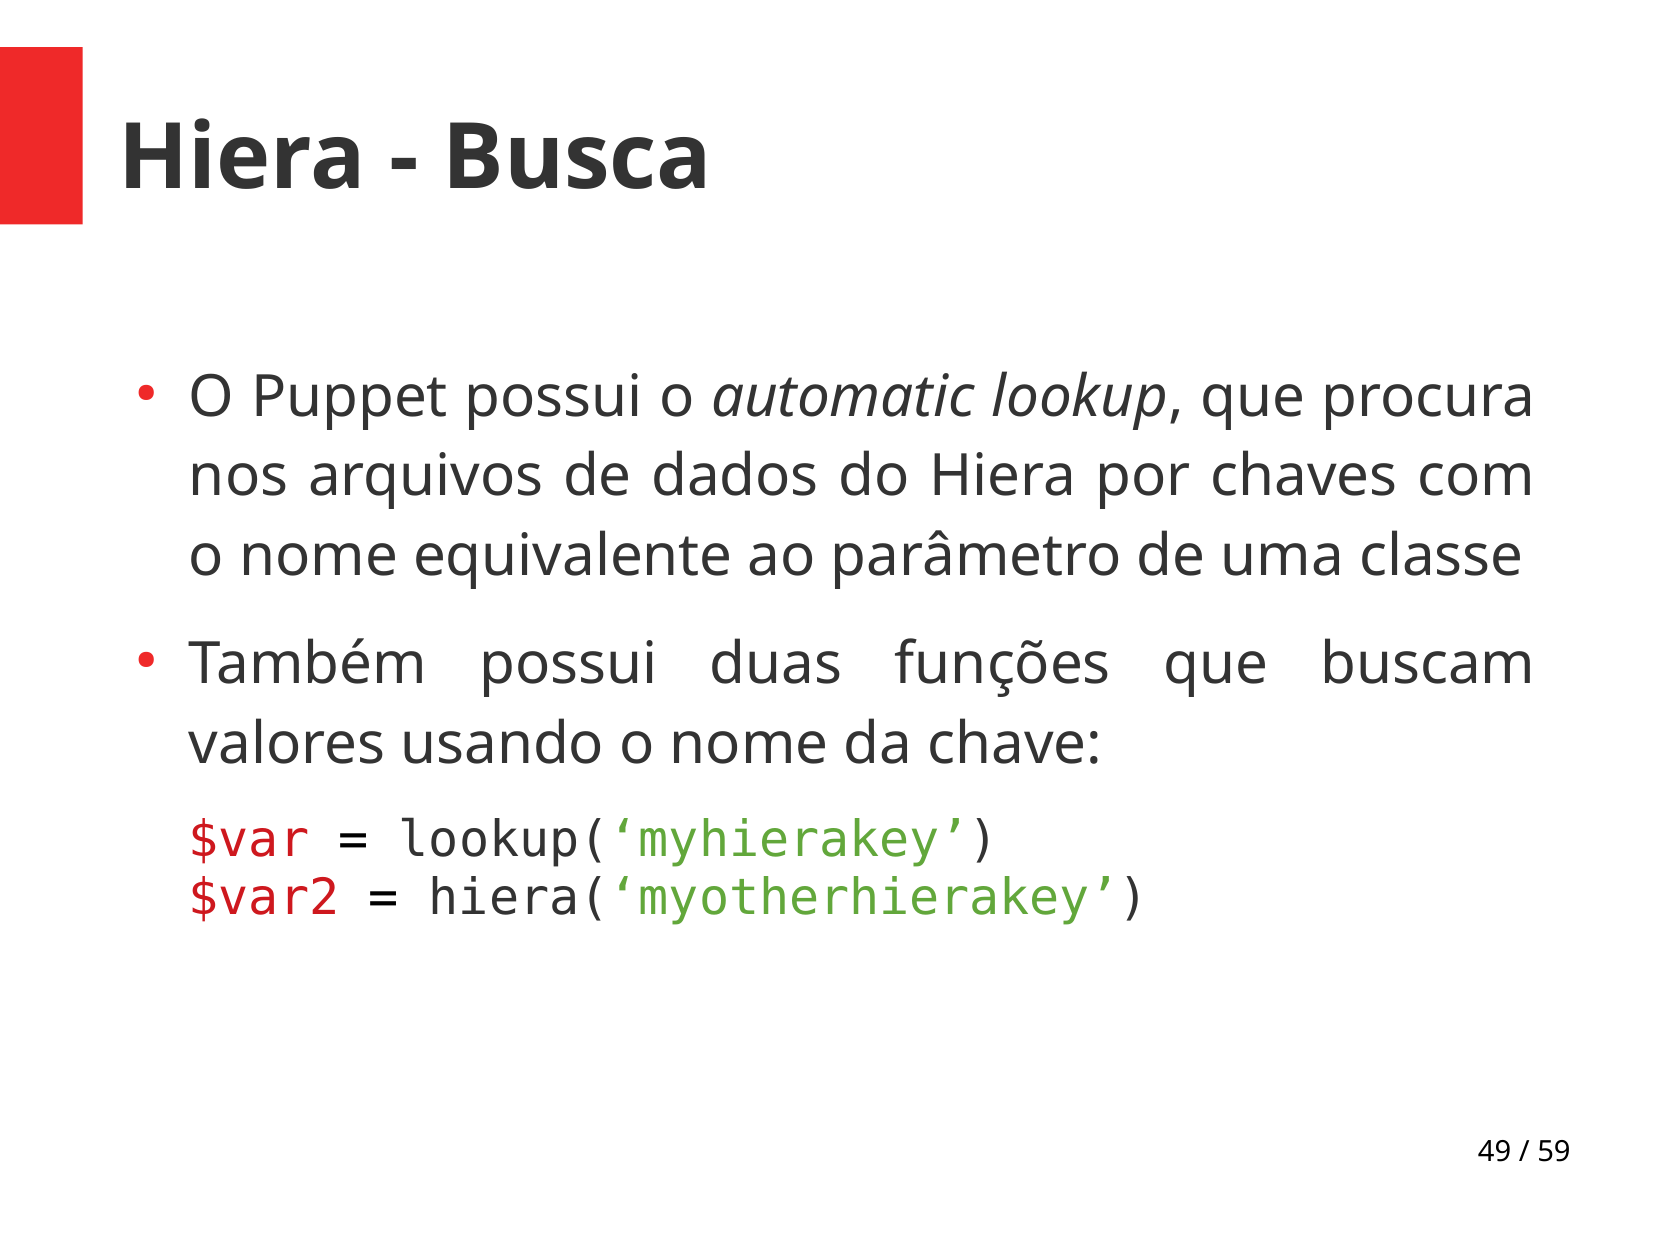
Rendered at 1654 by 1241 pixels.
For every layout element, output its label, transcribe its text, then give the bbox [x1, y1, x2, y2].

title Hiera - Busca [118, 49, 1571, 257]
list O Puppet possui o automatic lookup, que procura nos arquivos de dados do Hiera por chaves com o nome equivalente ao parâmetro de uma classe Também possui duas funções que buscam valores usando o nome da chave: $var = lookup(‘myhierakey’) $var2 = hiera(‘myotherhierakey’) [118, 354, 1536, 1074]
